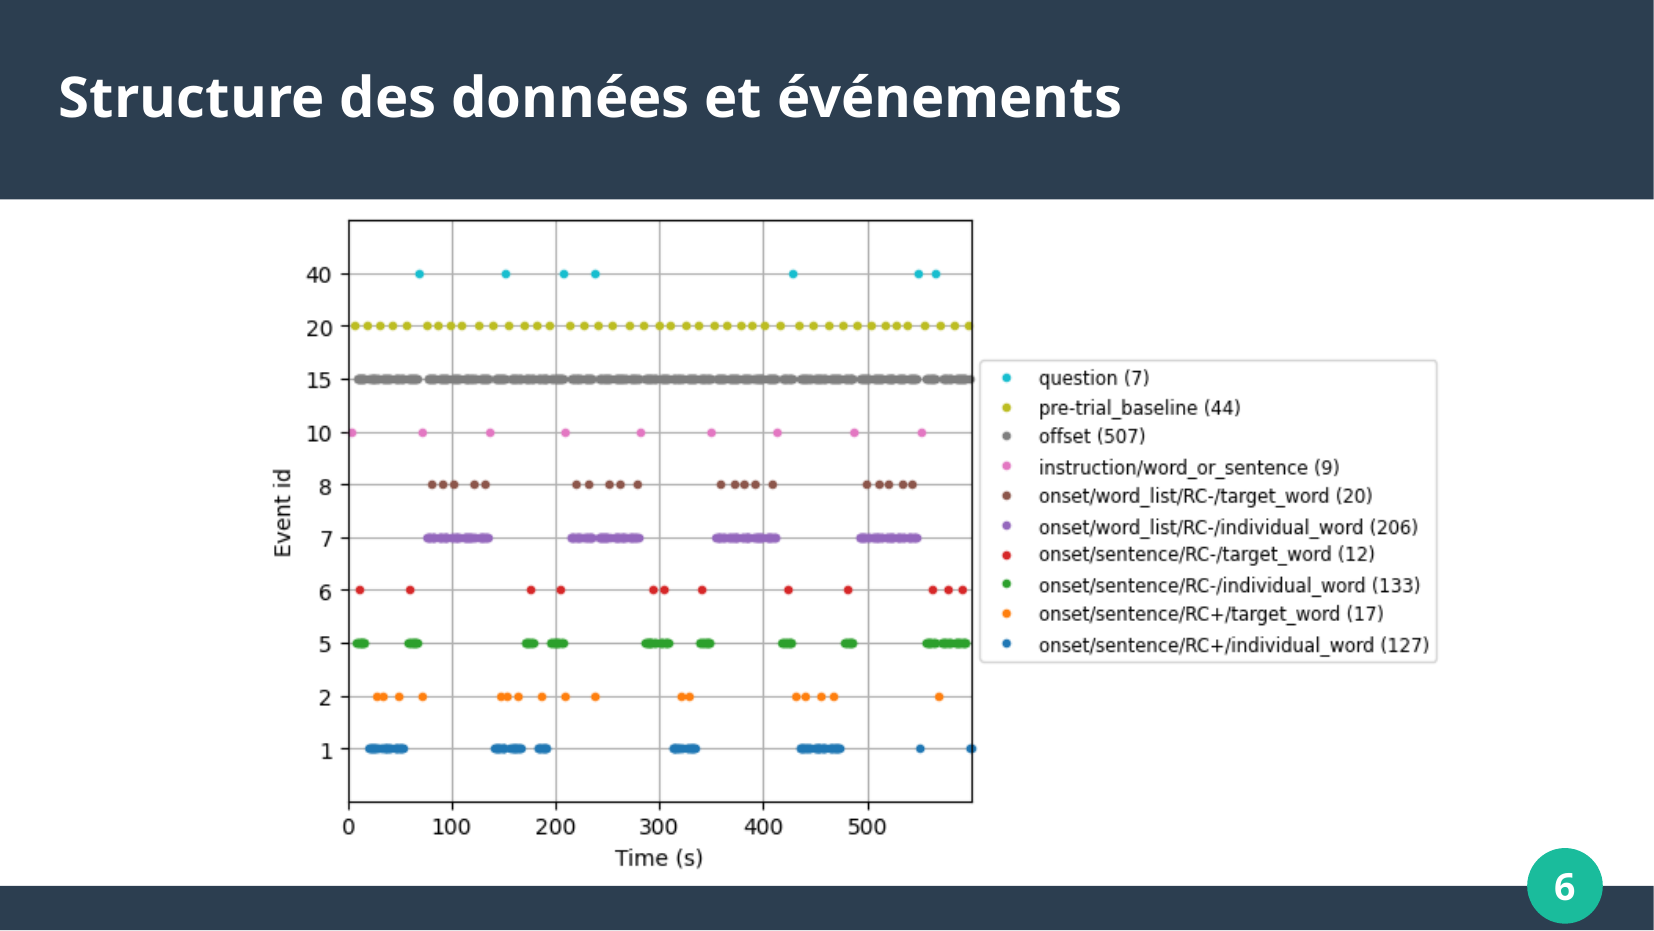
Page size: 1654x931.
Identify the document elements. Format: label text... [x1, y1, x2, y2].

title Structure des données et événements [59, 37, 1595, 155]
picture [259, 206, 1452, 885]
